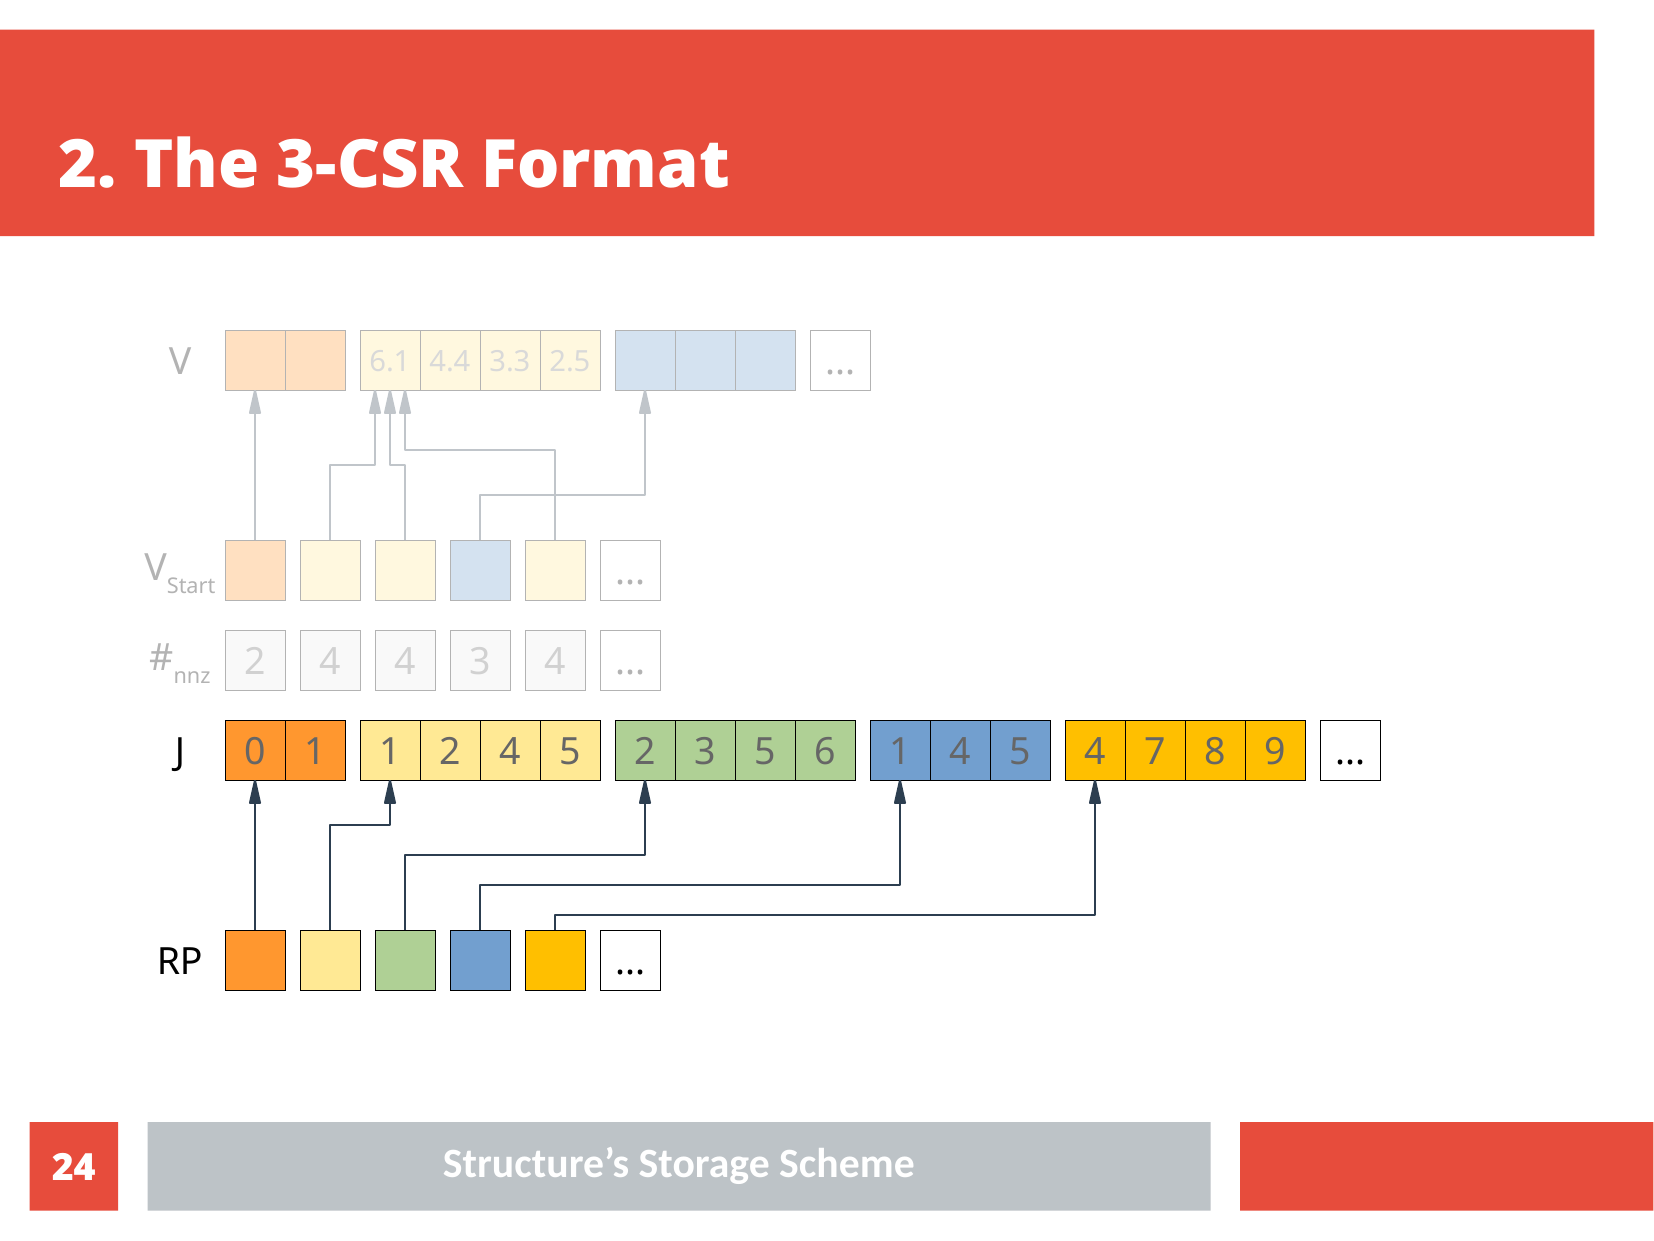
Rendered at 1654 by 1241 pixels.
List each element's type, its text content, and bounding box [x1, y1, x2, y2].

text_box [525, 930, 586, 991]
text_box 1 [285, 720, 346, 781]
text_box 5 [990, 720, 1051, 781]
text_box 2 [420, 720, 480, 781]
text_box 3 [675, 720, 735, 781]
text_box ... [600, 930, 661, 991]
text_box [375, 930, 436, 991]
text_box [225, 930, 286, 991]
text_box 5 [540, 720, 601, 781]
text_box 2 [615, 720, 675, 781]
text_box [300, 930, 361, 991]
text_box 4 [480, 720, 540, 781]
text_box 4 [930, 720, 990, 781]
text_box 5 [735, 720, 795, 781]
text_box 1 [870, 720, 930, 781]
text_box 1 [360, 720, 420, 781]
text_box Structure’s Storage Scheme [150, 1125, 1208, 1210]
text_box 0 [225, 720, 285, 781]
text_box 8 [1185, 720, 1245, 781]
text_box [450, 930, 511, 991]
text_box 4 [1065, 720, 1125, 781]
text_box RP [150, 930, 211, 991]
text_box ... [1320, 720, 1381, 781]
title 2. The 3-CSR Format [59, 59, 1595, 207]
text_box 9 [1245, 720, 1306, 781]
text_box 6 [795, 720, 856, 781]
text_box [90, 285, 886, 697]
text_box J [150, 720, 211, 781]
text_box 7 [1125, 720, 1185, 781]
